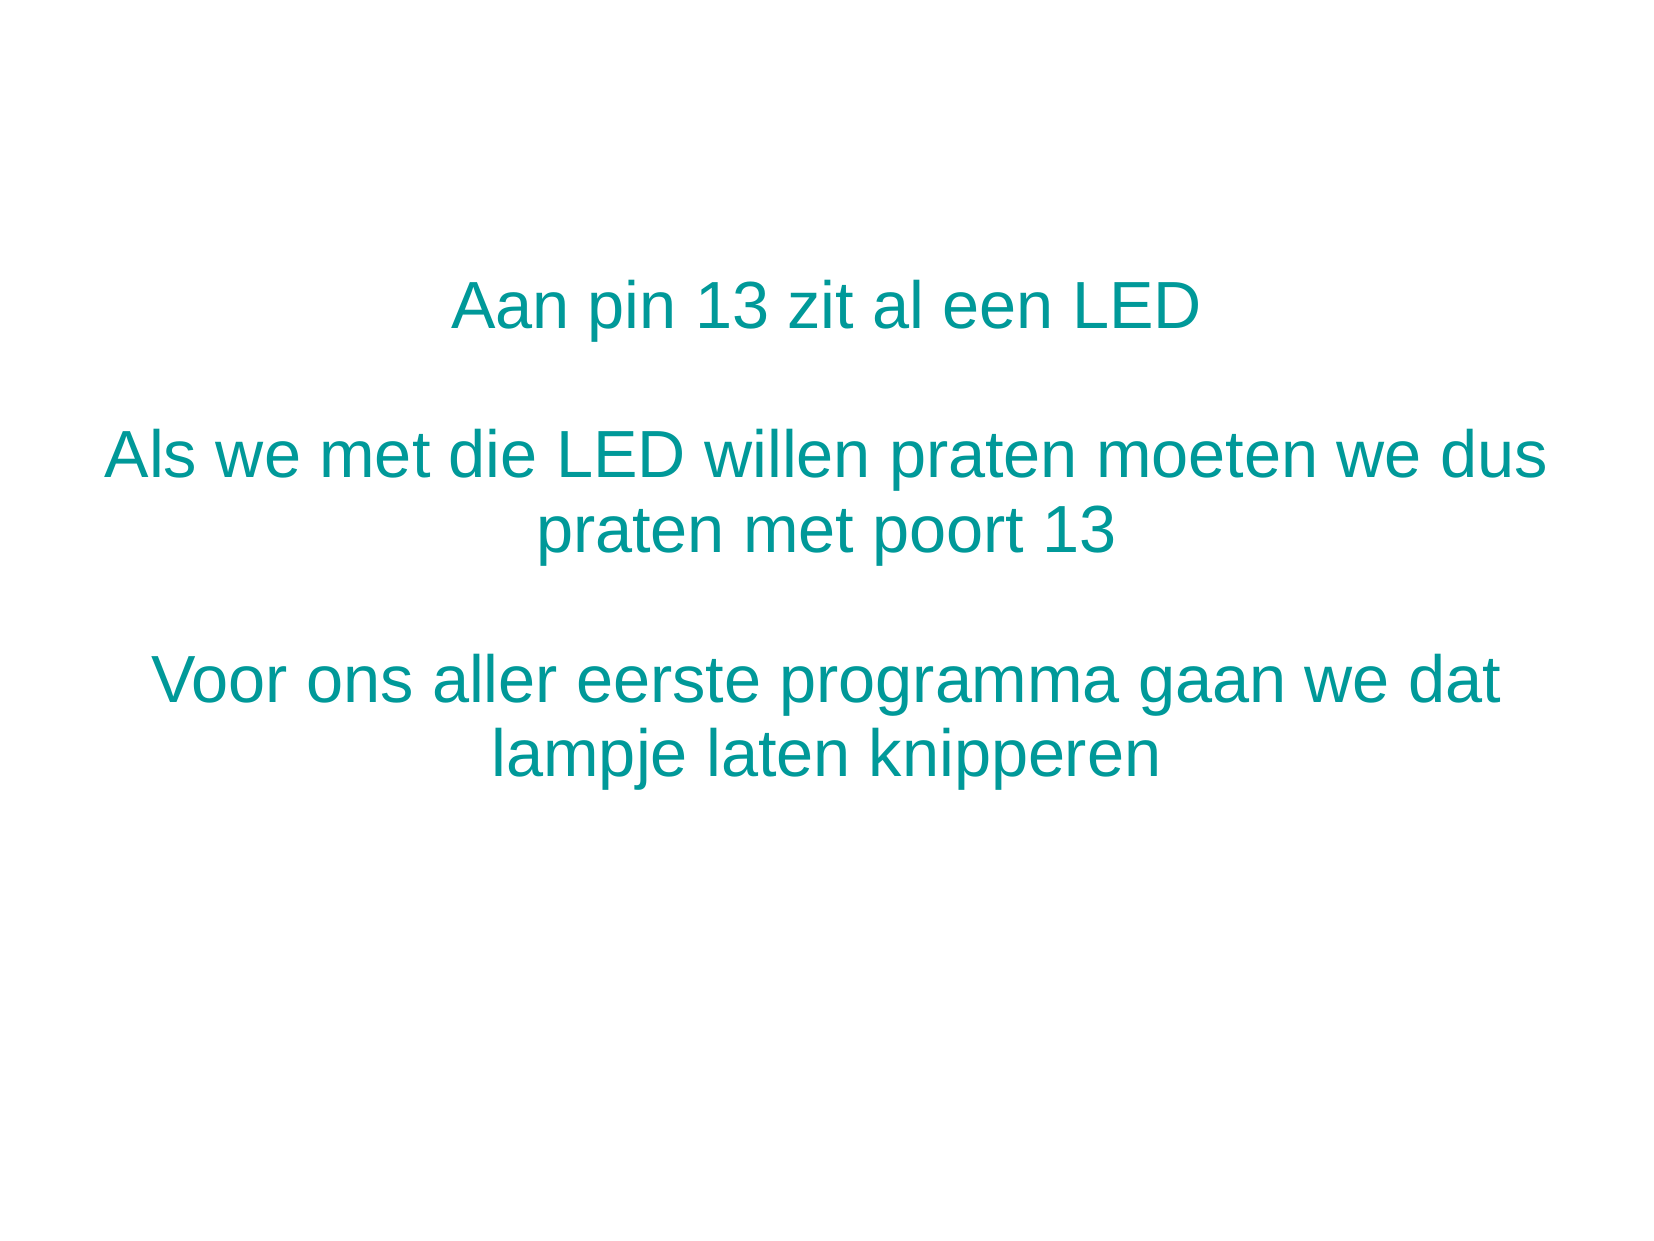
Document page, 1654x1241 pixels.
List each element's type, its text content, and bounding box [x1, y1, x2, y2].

subtitle Aan pin 13 zit al een LED Als we met die LED willen praten moeten we dus praten met poort 13 Voor ons aller eerste programma gaan we dat lampje laten knipperen [82, 49, 1571, 1010]
